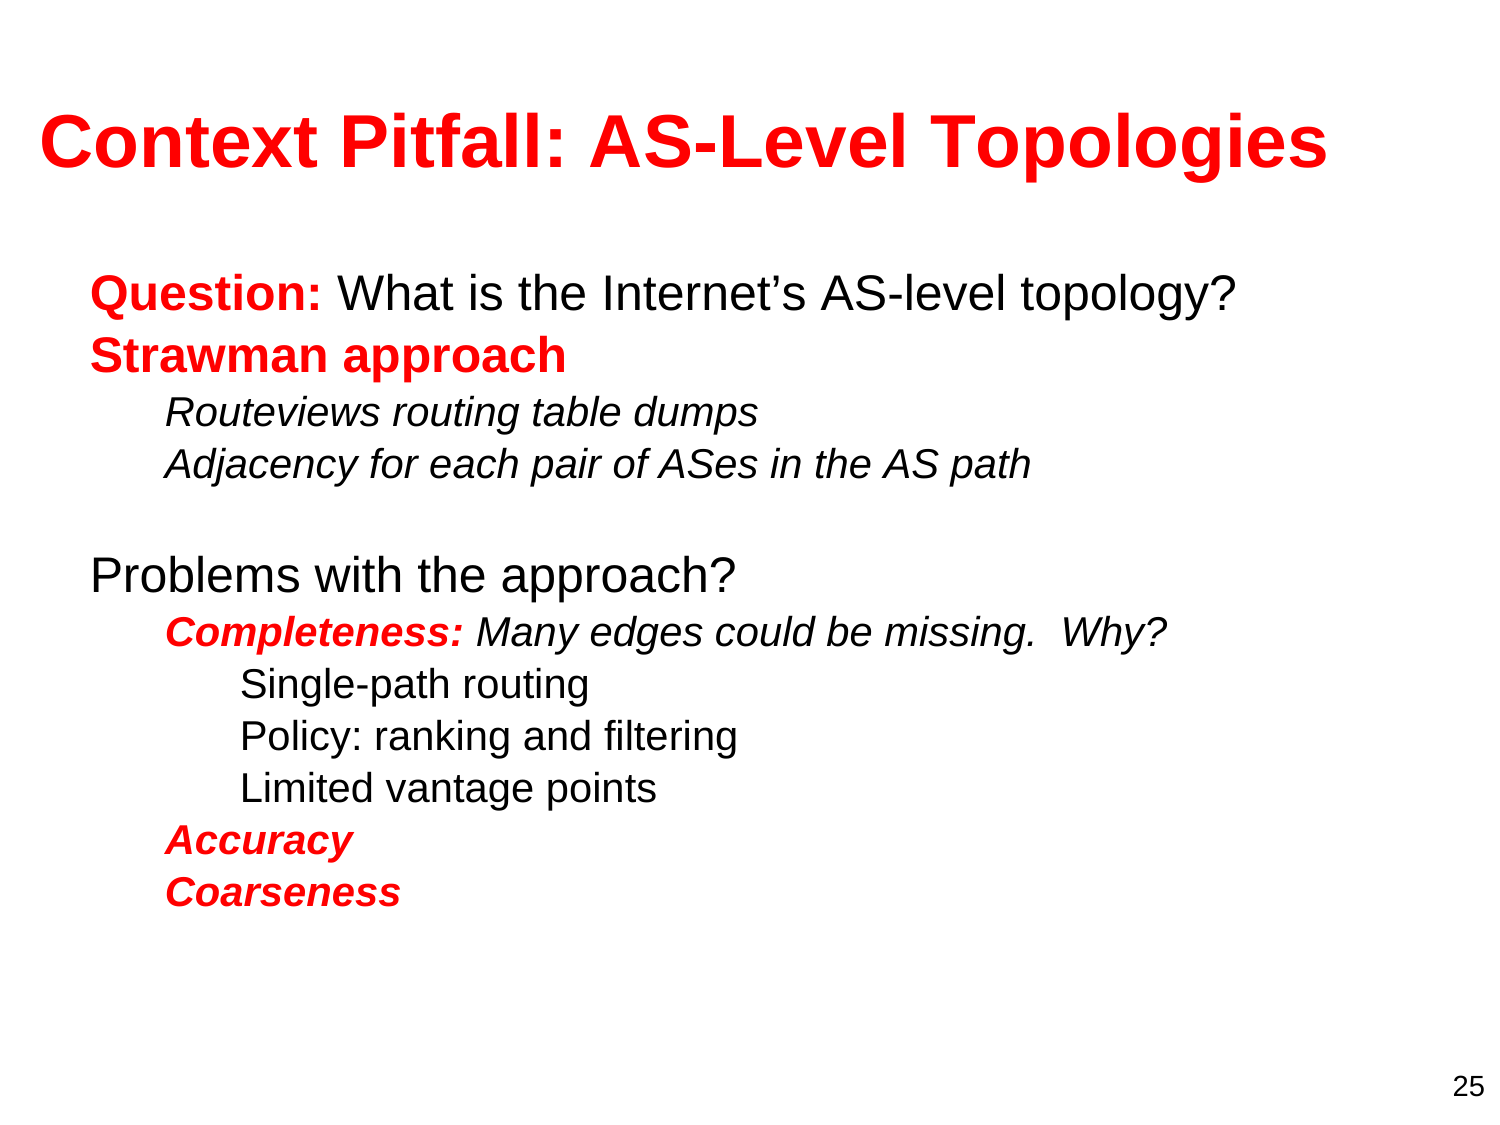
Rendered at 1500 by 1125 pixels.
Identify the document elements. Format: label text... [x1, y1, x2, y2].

title Context Pitfall: AS-Level Topologies [24, 47, 1463, 236]
list Question: What is the Internet’s AS-level topology? Strawman approach Routeviews routing table dumps Adjacency for each pair of ASes in the AS path Problems with the approach? Completeness: Many edges could be missing. Why? Single-path routing Policy: ranking and filtering Limited vantage points Accuracy Coarseness [75, 262, 1426, 1060]
